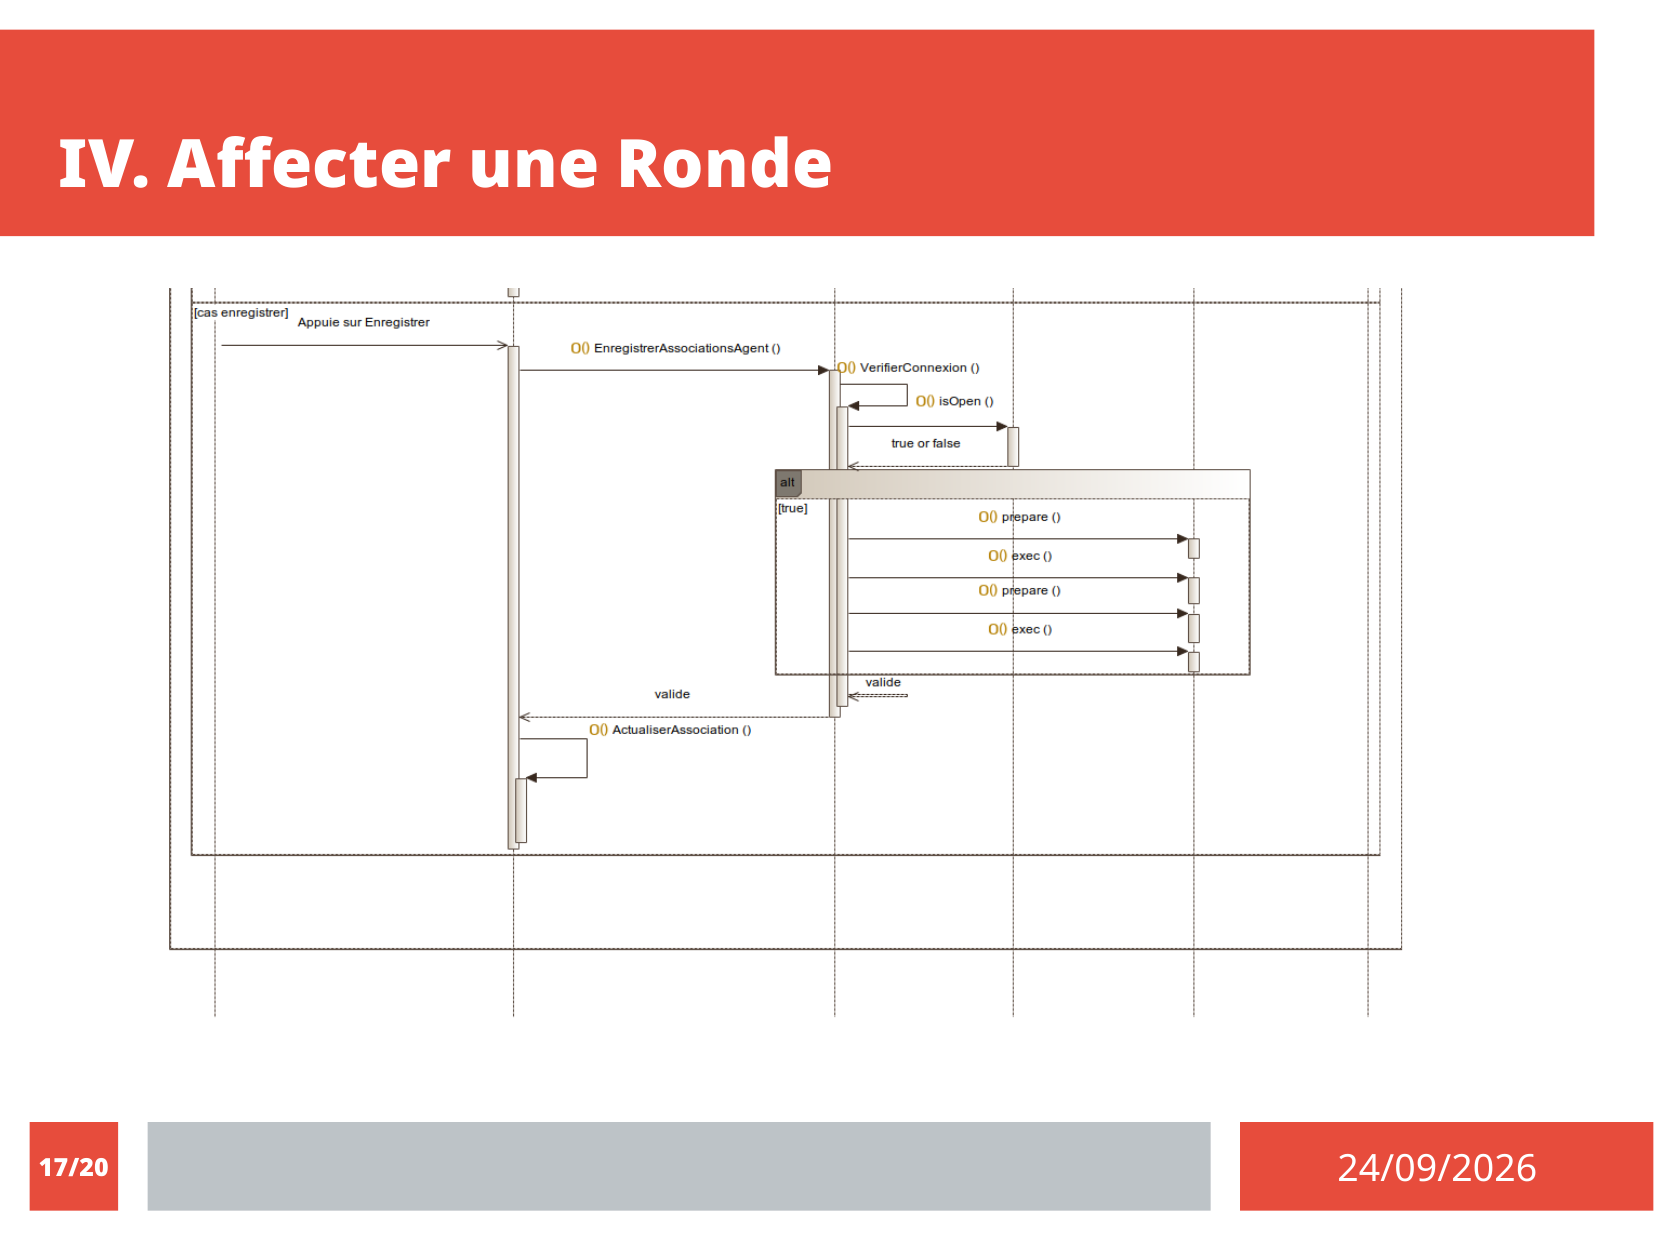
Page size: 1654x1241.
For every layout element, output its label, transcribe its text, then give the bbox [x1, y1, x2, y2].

title IV. Affecter une Ronde [59, 59, 1595, 207]
picture [115, 288, 1453, 1028]
